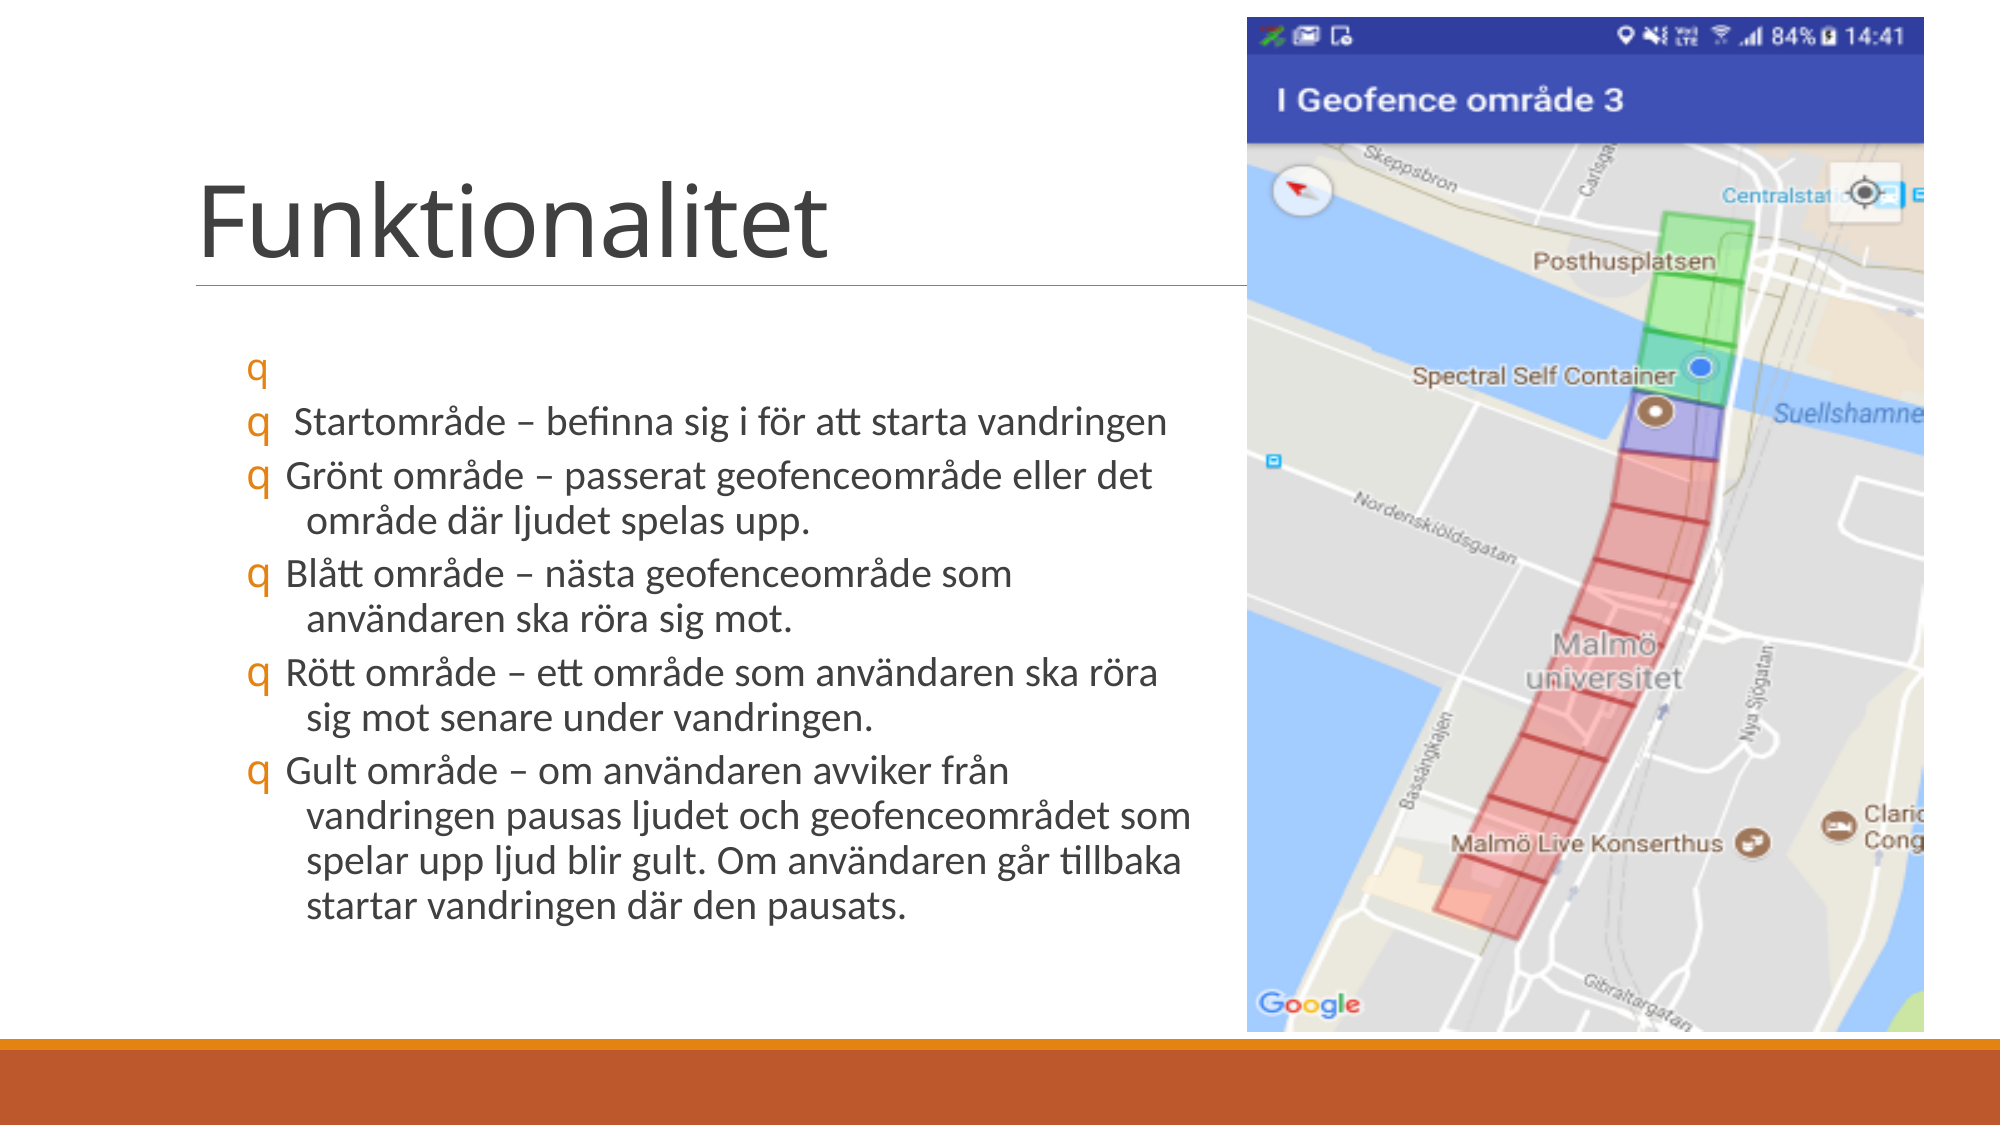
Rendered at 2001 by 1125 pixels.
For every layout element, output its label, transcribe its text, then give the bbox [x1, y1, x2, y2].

picture [1247, 17, 1924, 1032]
title Funktionalitet [180, 47, 1247, 286]
list Startområde – befinna sig i för att starta vandringen Grönt område – passerat geofenceområde eller det område där ljudet spelas upp. Blått område – nästa geofenceområde som användaren ska röra sig mot. Rött område – ett område som användaren ska röra sig mot senare under vandringen. Gult område – om användaren avviker från vandringen pausas ljudet och geofenceområdet som spelar upp ljud blir gult. Om användaren går tillbaka startar vandringen där den pausats. [180, 332, 1194, 1009]
